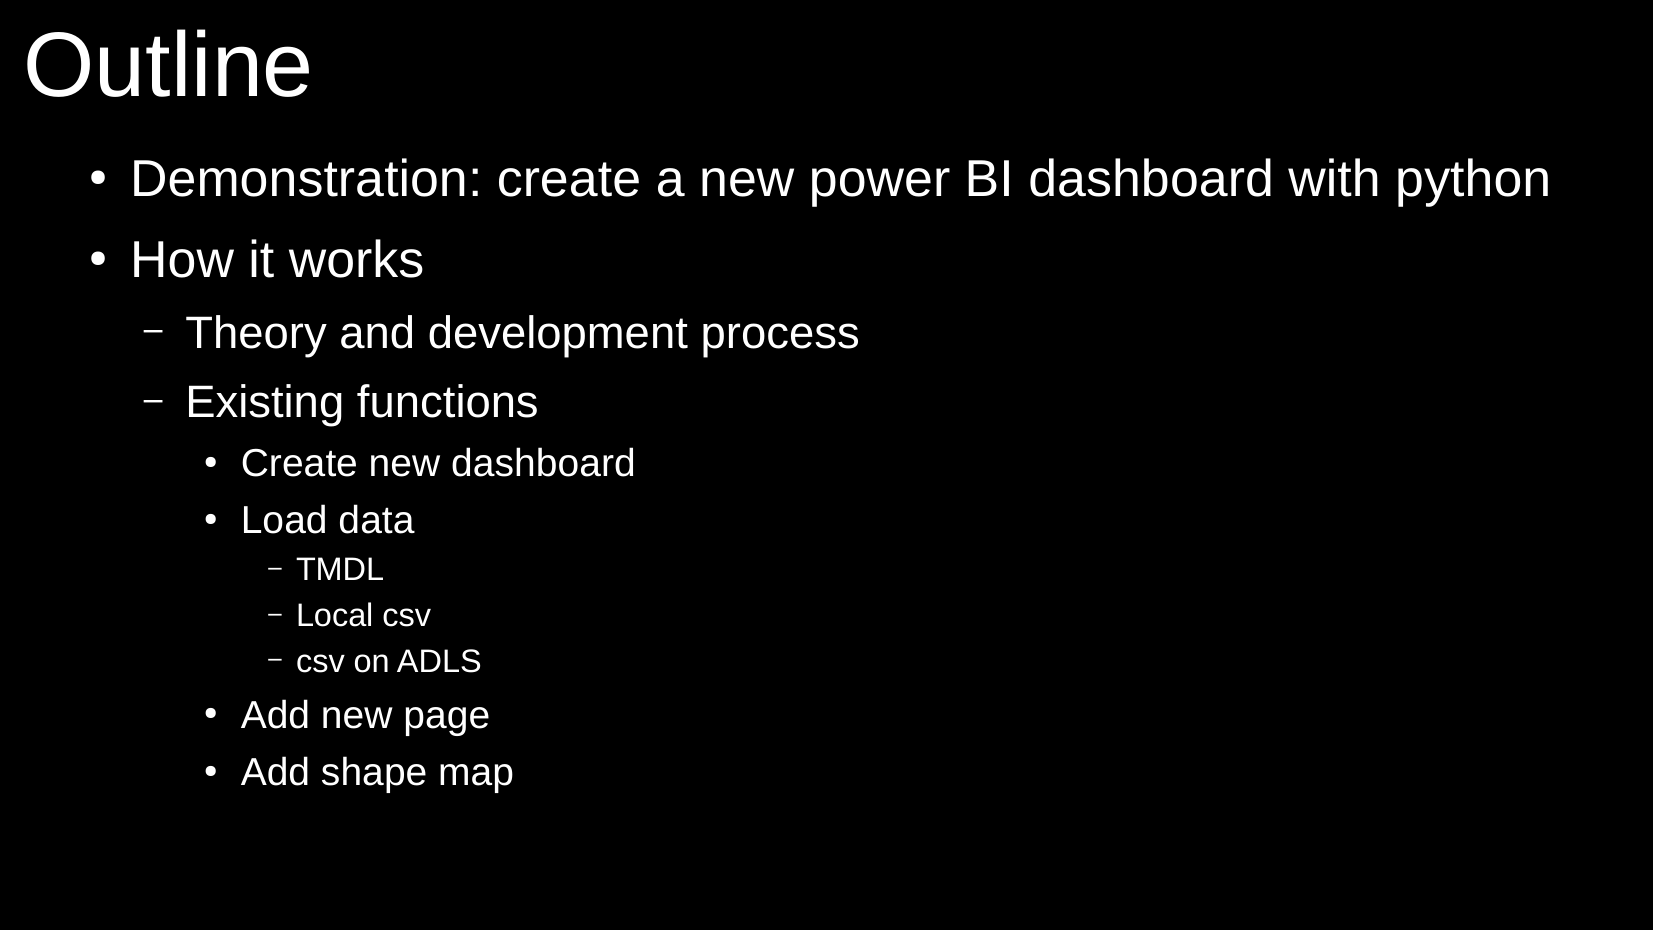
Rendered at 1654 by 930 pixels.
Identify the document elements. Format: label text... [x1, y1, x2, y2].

list Demonstration: create a new power BI dashboard with python How it works Theory and development process Existing functions Create new dashboard Load data TMDL Local csv csv on ADLS Add new page Add shape map [74, 149, 1571, 825]
title Outline [23, 11, 1588, 119]
